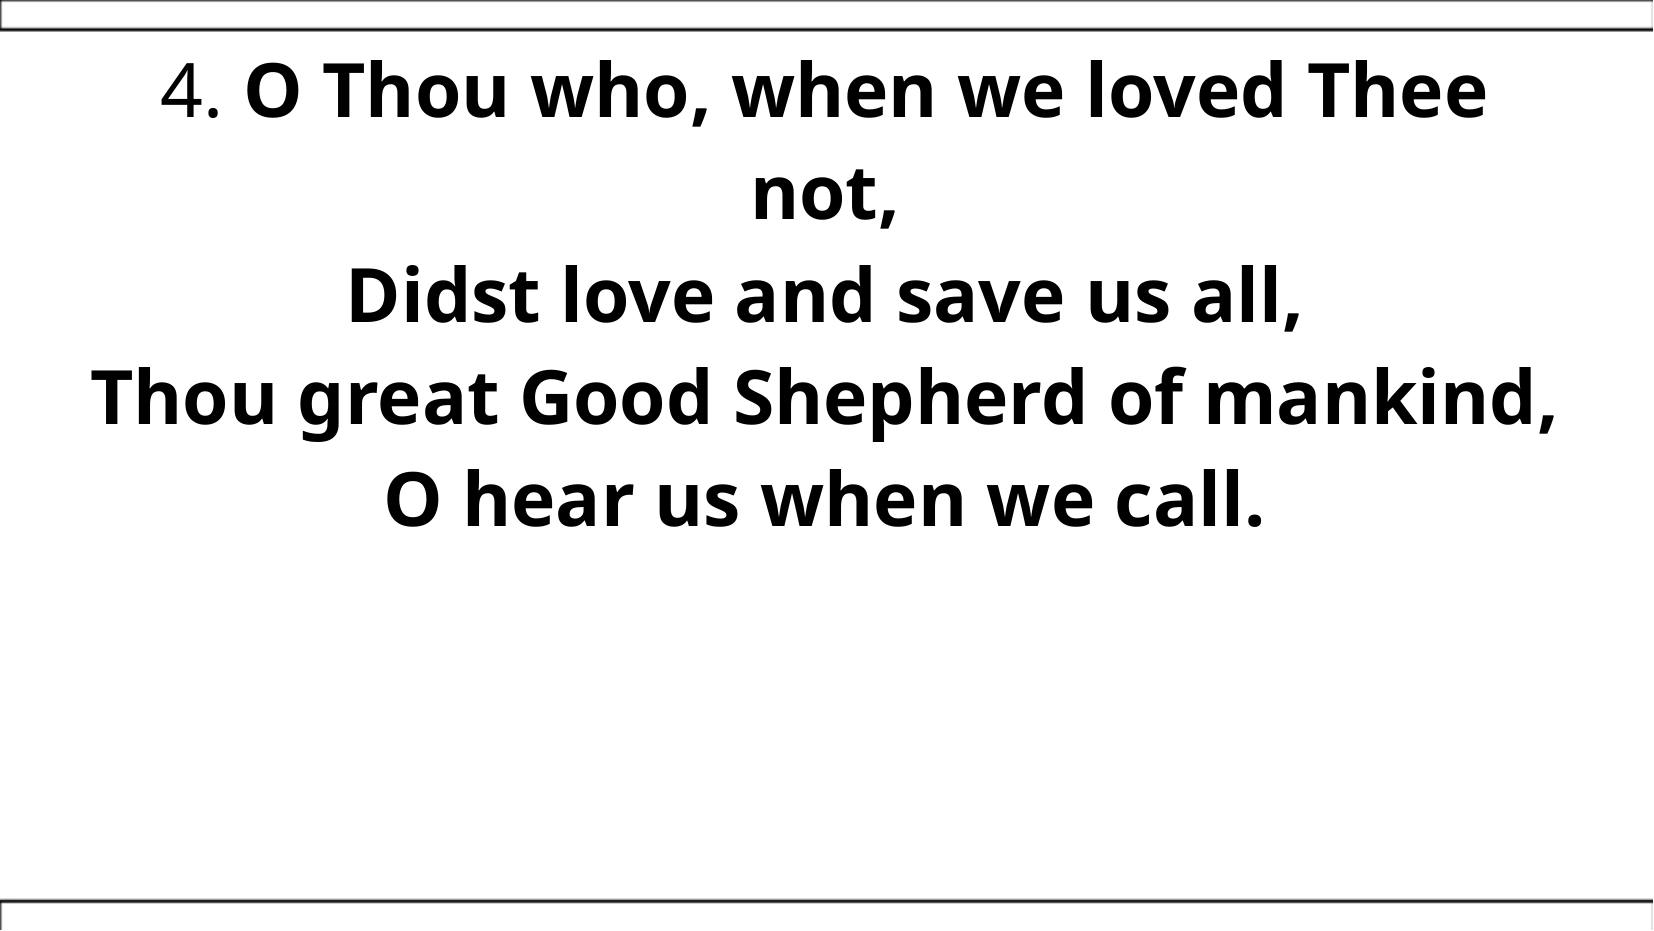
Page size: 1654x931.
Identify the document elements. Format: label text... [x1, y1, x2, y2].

text_box 4. O Thou who, when we loved Thee not, Didst love and save us all, Thou great Good Shepherd of mankind, O hear us when we call. [75, 30, 1576, 445]
picture [0, 0, 1653, 930]
